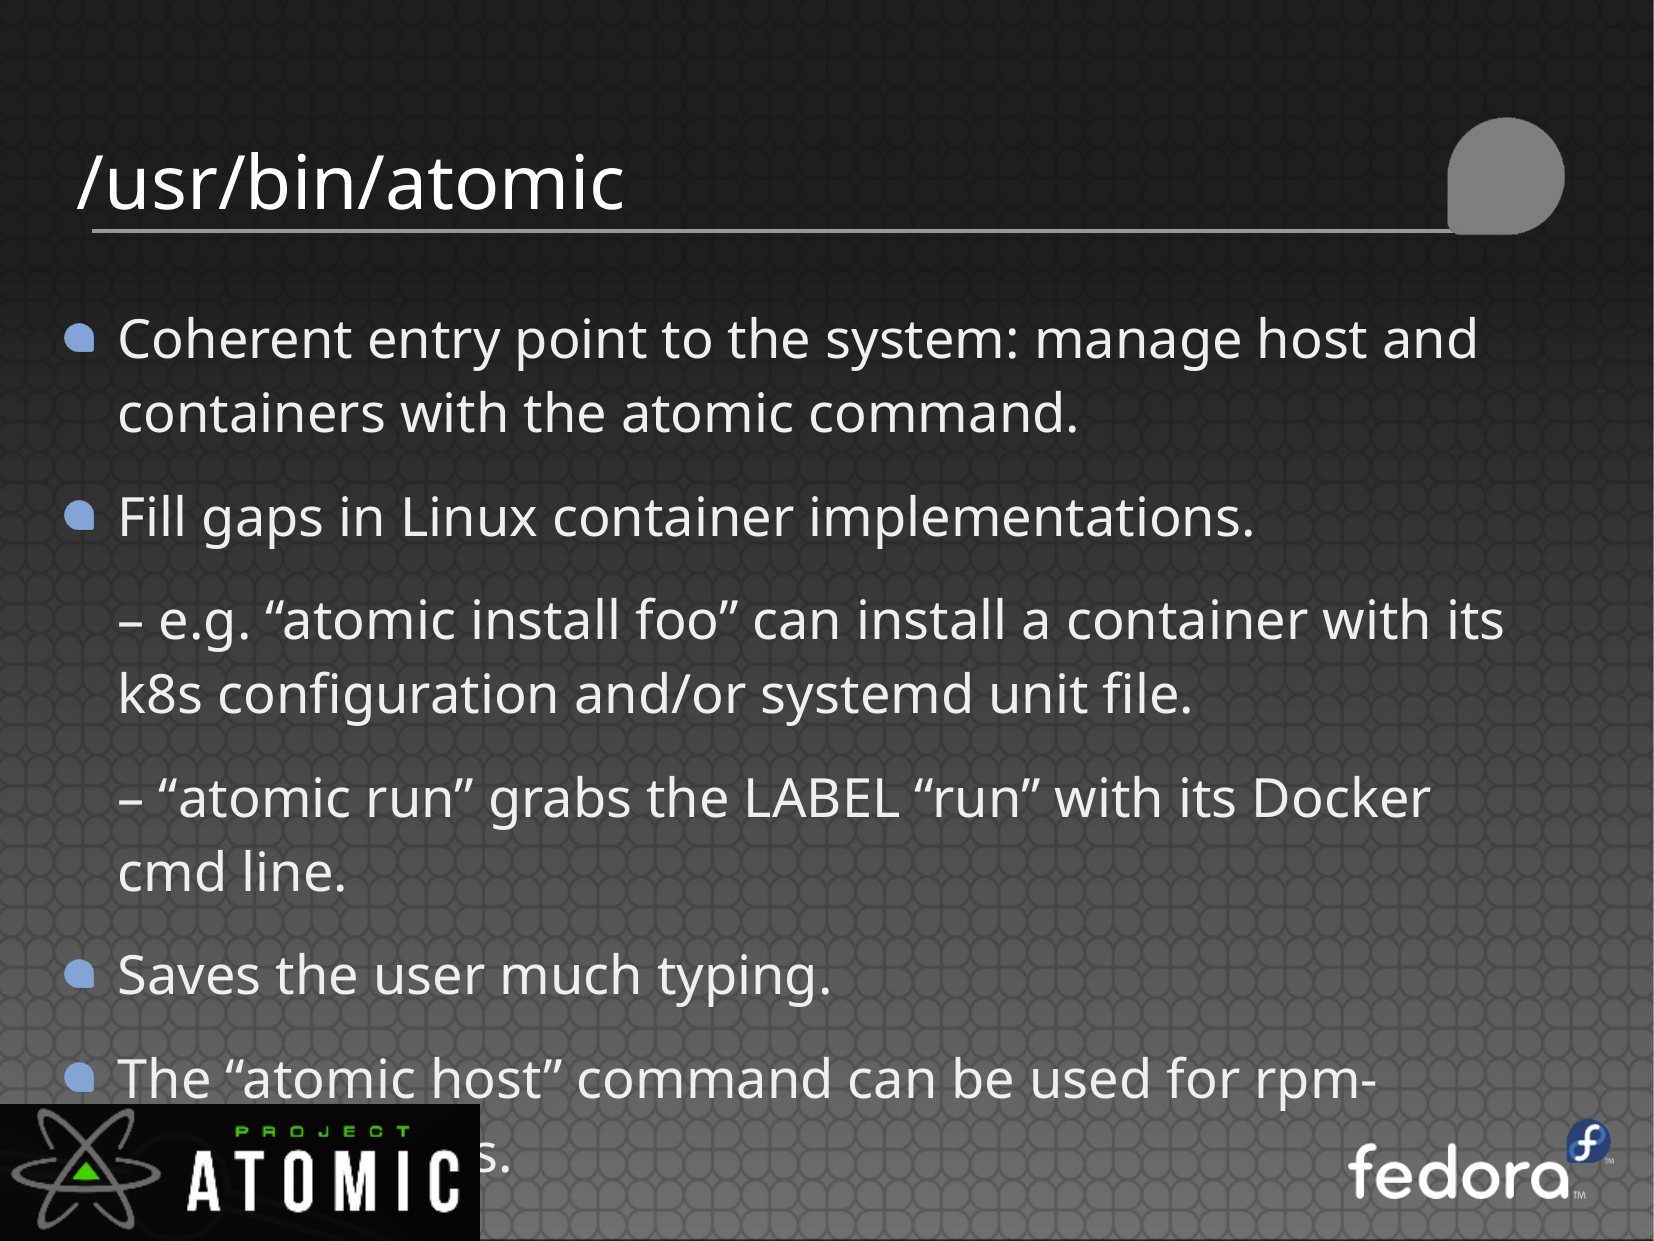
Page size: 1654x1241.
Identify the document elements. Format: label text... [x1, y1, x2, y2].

list Coherent entry point to the system: manage host and containers with the atomic command. Fill gaps in Linux container implementations. – e.g. “atomic install foo” can install a container with its k8s configuration and/or systemd unit file. – “atomic run” grabs the LABEL “run” with its Docker cmd line. Saves the user much typing. The “atomic host” command can be used for rpm-ostree updates. [46, 300, 1536, 1167]
title /usr/bin/atomic [76, 112, 1566, 249]
picture [0, 0, 1654, 1241]
